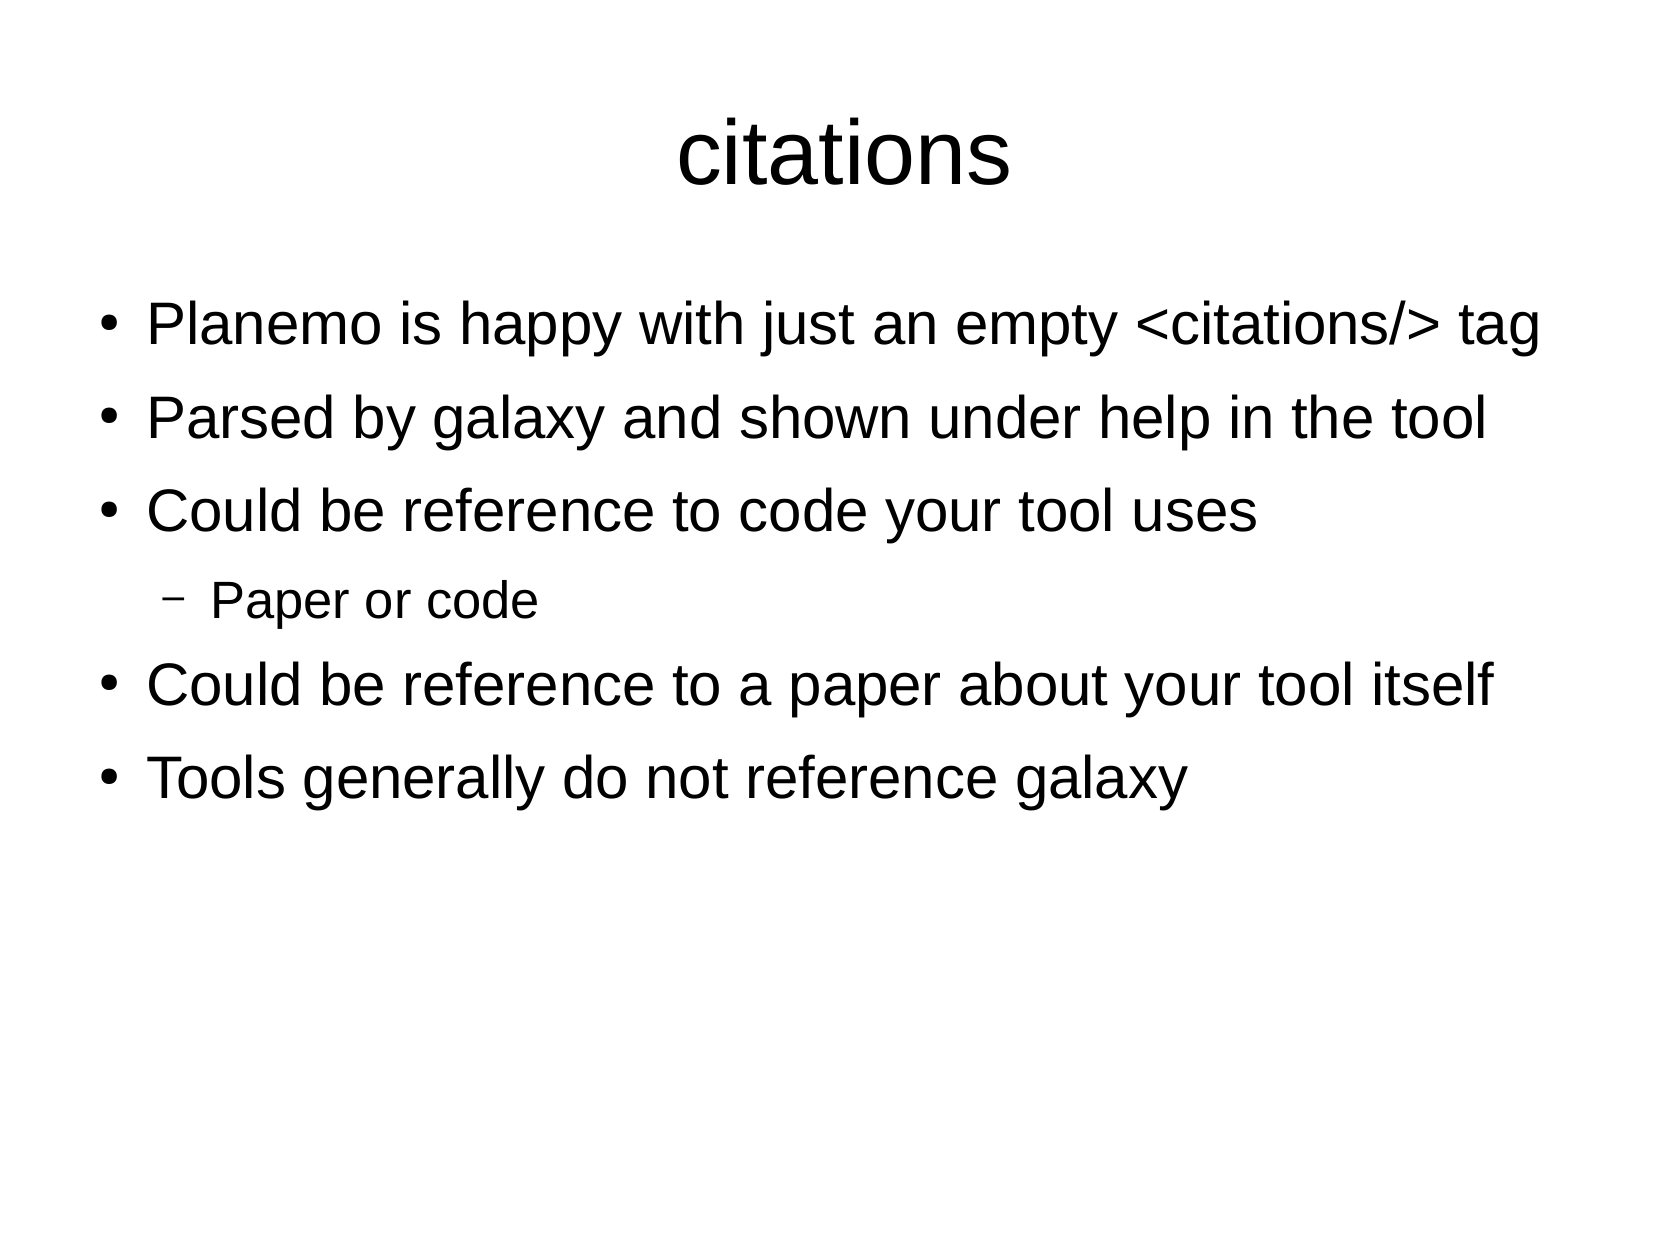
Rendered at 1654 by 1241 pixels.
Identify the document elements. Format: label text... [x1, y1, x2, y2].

title citations [82, 49, 1571, 257]
list Planemo is happy with just an empty <citations/> tag Parsed by galaxy and shown under help in the tool Could be reference to code your tool uses Paper or code Could be reference to a paper about your tool itself Tools generally do not reference galaxy [82, 290, 1571, 1010]
